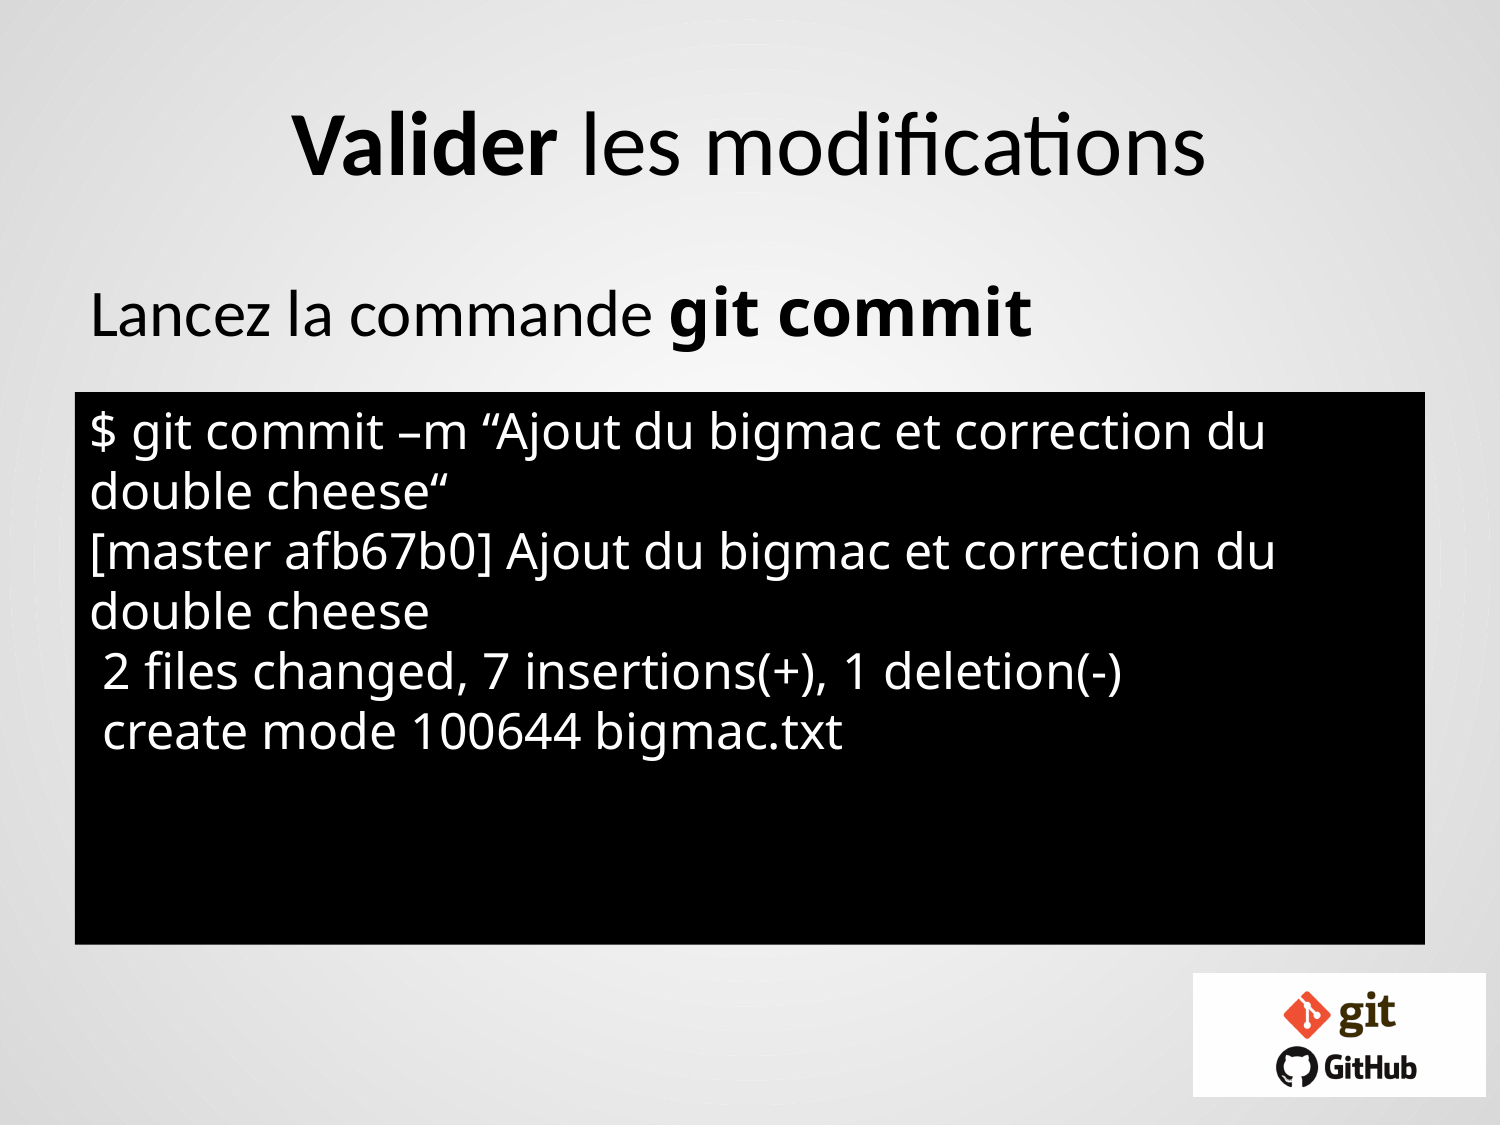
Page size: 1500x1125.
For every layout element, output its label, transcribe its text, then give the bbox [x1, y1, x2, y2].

title Valider les modifications [75, 45, 1425, 233]
list Lancez la commande git commit [75, 262, 1425, 392]
picture [1193, 973, 1486, 1097]
text_box $ git commit –m “Ajout du bigmac et correction du double cheese“ [master afb67b0] Ajout du bigmac et correction du double cheese 2 files changed, 7 insertions(+), 1 deletion(-) create mode 100644 bigmac.txt [74, 392, 1425, 945]
